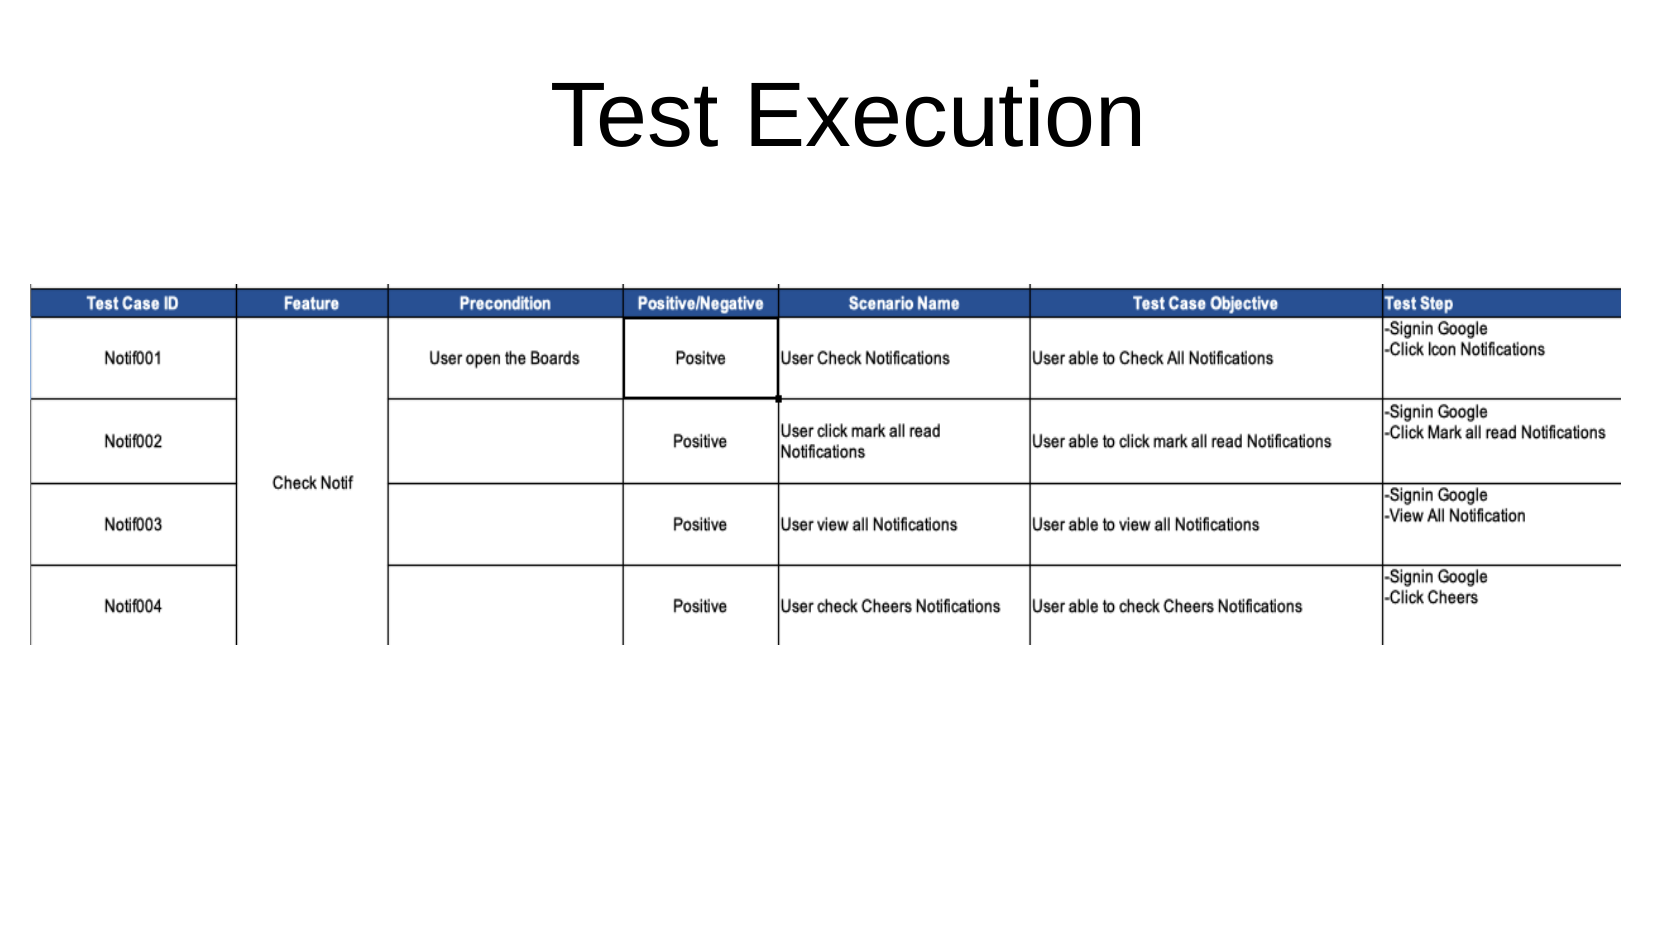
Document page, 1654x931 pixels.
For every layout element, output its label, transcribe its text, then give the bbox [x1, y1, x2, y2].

title Test Execution [105, 37, 1594, 193]
picture [30, 284, 1621, 646]
